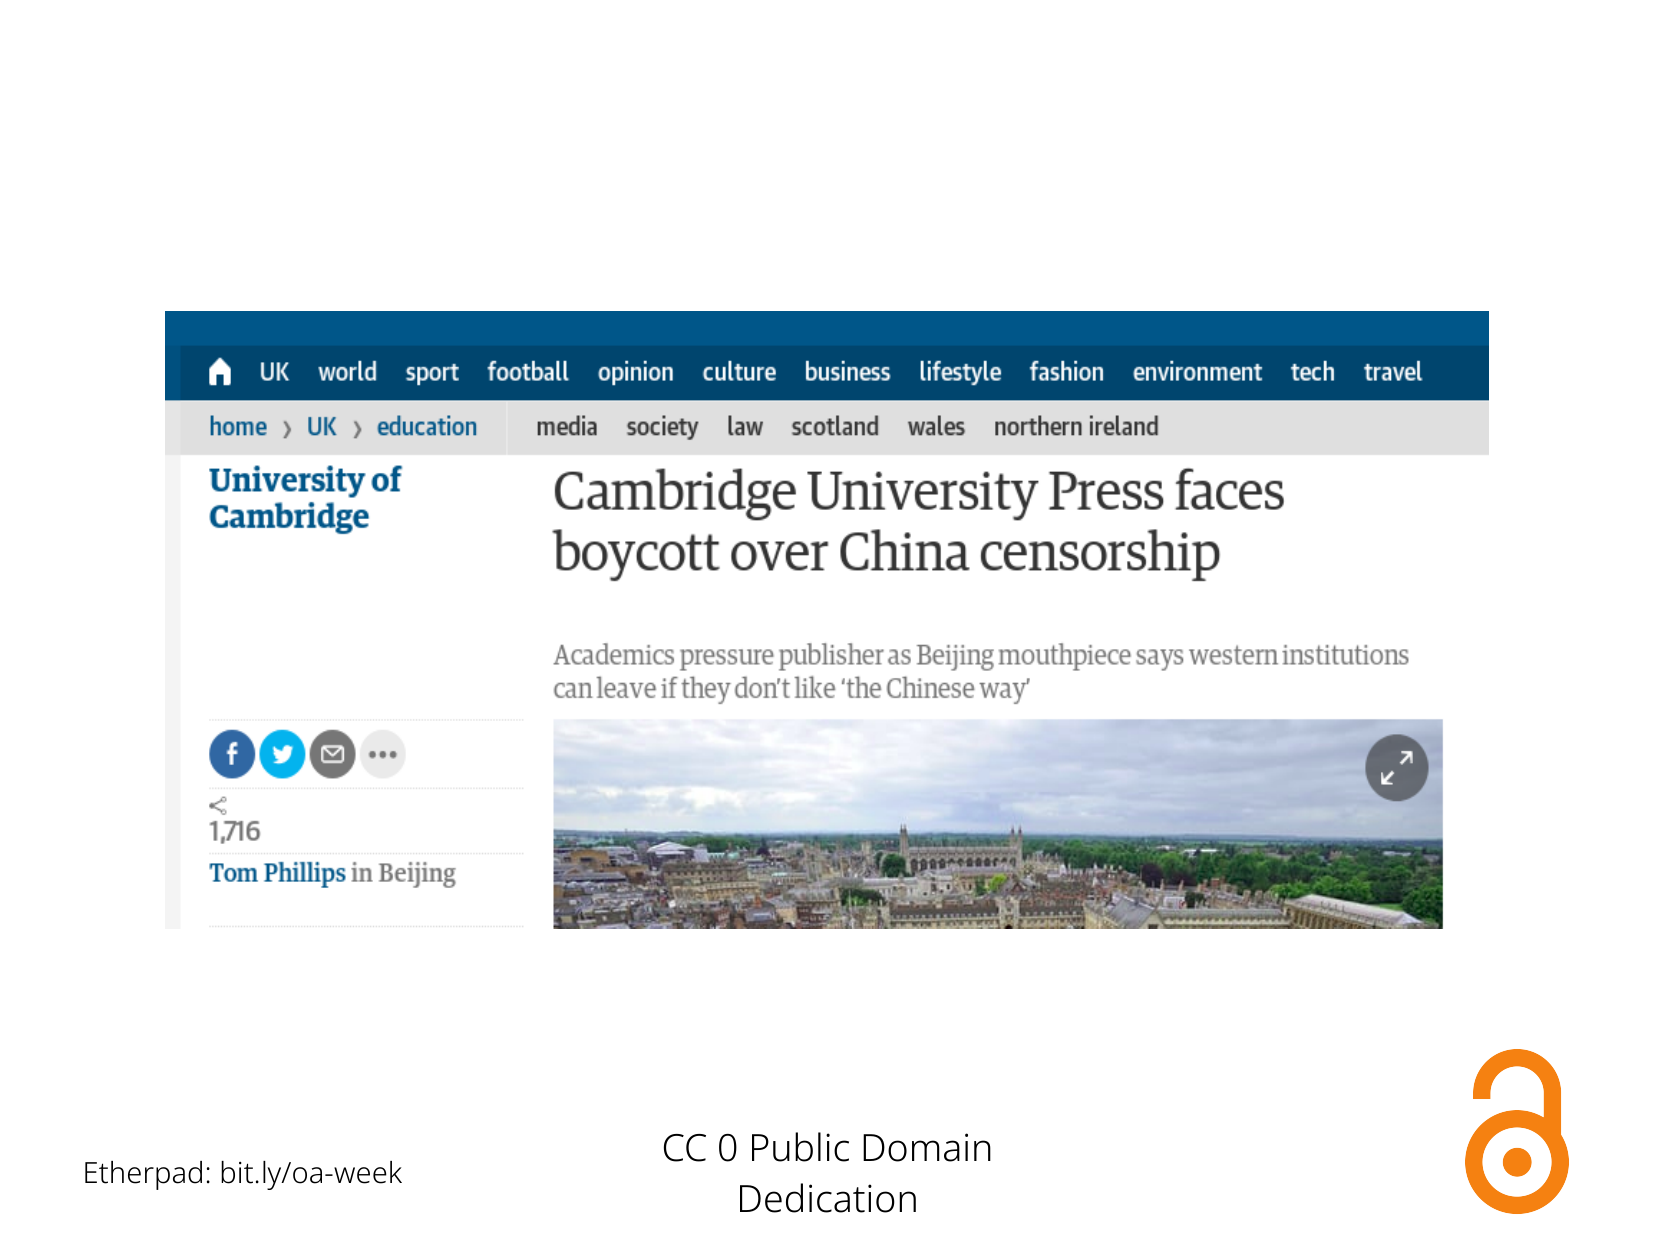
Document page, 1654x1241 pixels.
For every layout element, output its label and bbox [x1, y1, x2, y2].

picture [165, 311, 1489, 929]
picture [1463, 1047, 1571, 1216]
